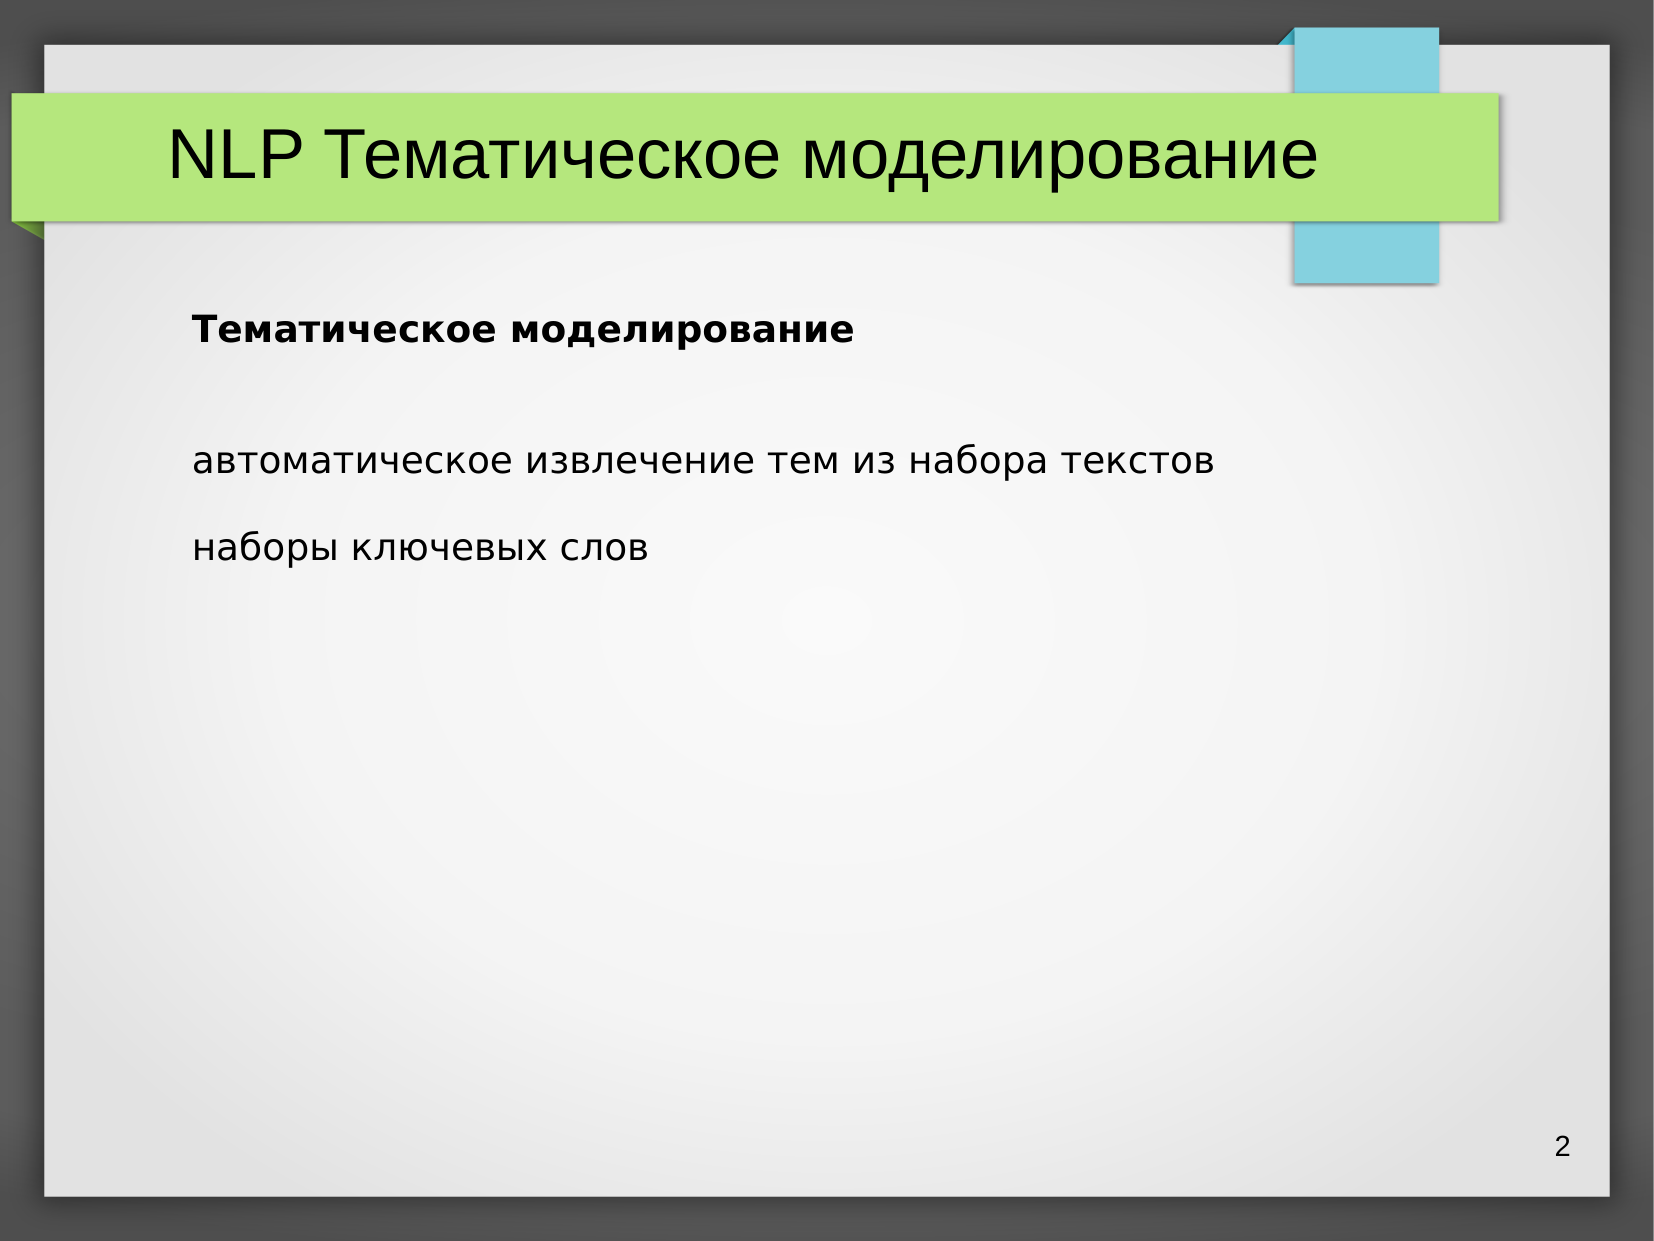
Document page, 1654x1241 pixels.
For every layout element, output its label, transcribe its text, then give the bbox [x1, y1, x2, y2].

text_box Тематическое моделирование автоматическое извлечение тем из набора текстов наборы ключевых слов [177, 300, 1232, 969]
picture [0, 0, 1654, 1241]
title NLP Тематическое моделирование [82, 114, 1406, 194]
